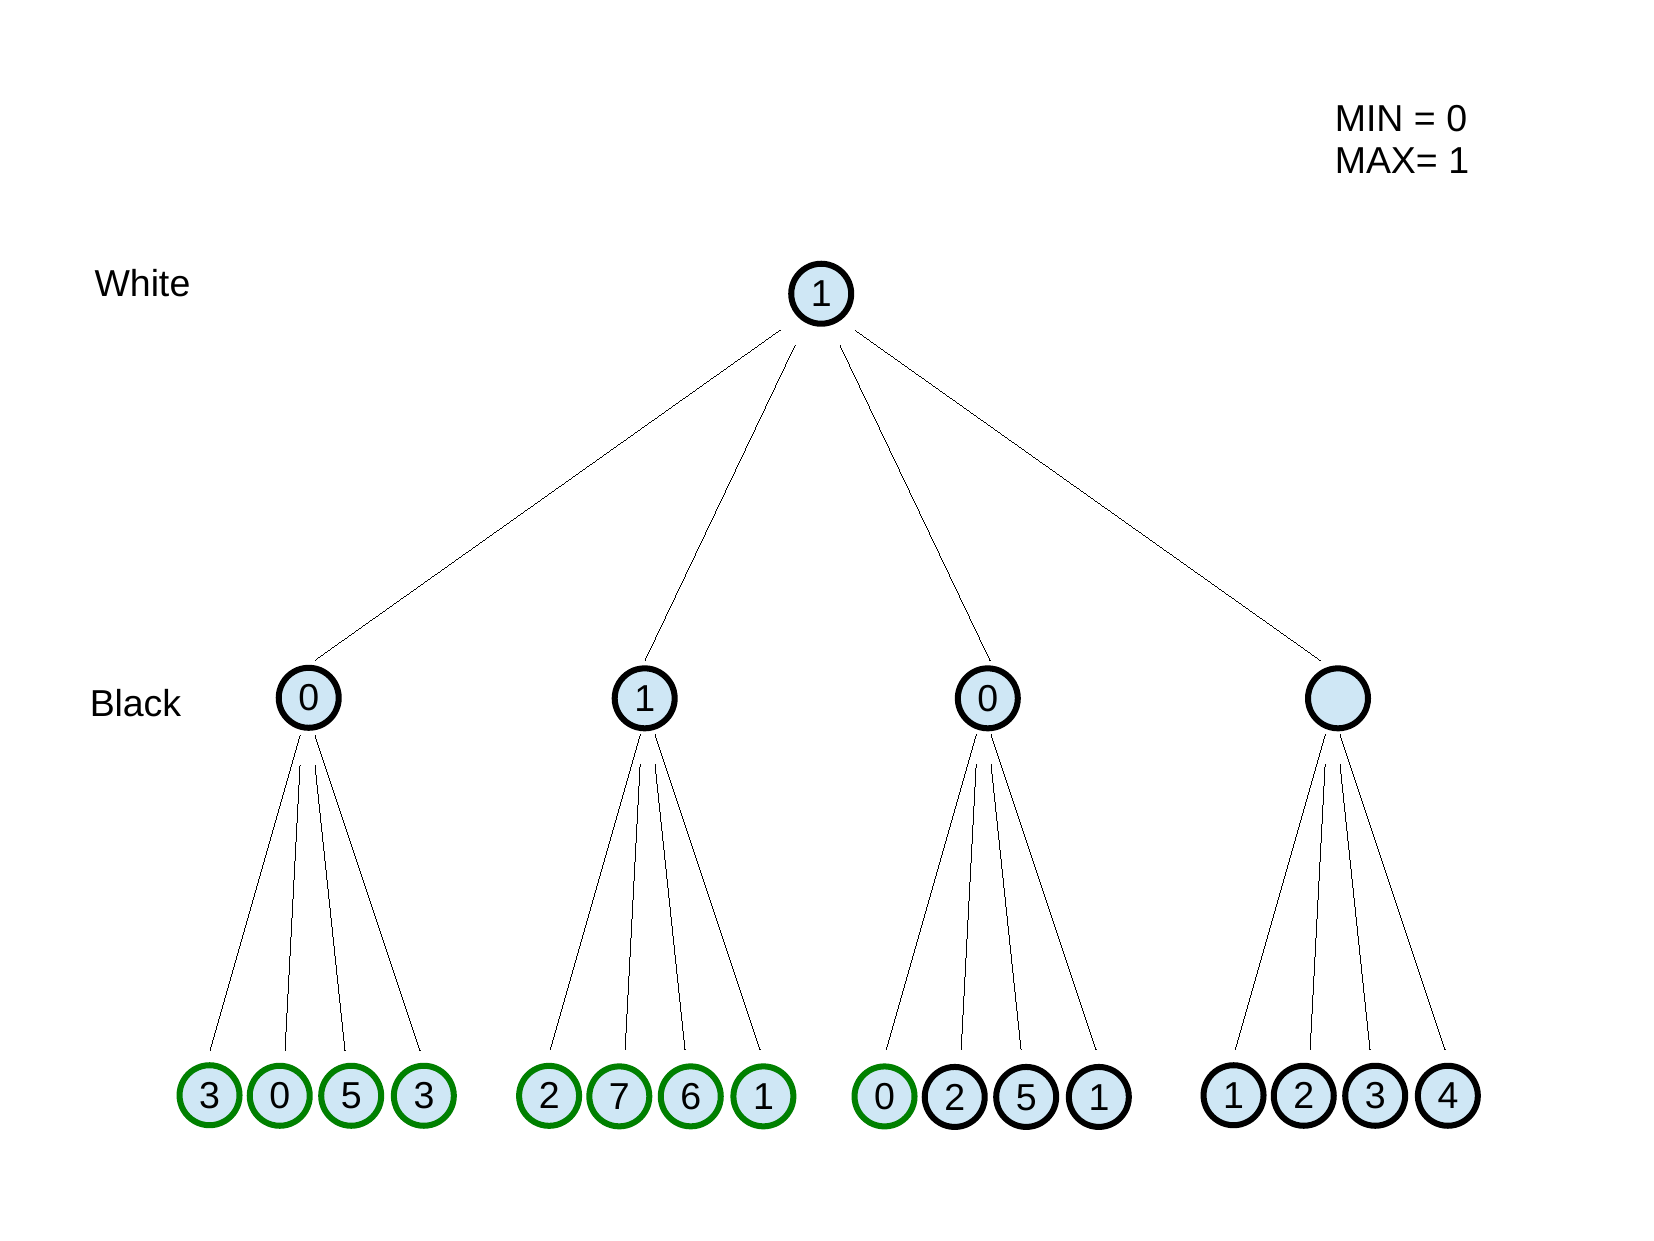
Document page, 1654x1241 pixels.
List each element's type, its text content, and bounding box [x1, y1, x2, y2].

text_box MIN = 0 MAX= 1 [1320, 90, 1484, 189]
text_box 0 [249, 1065, 310, 1126]
text_box 3 [179, 1065, 240, 1126]
text_box 0 [278, 667, 339, 728]
text_box [1308, 668, 1369, 729]
text_box 1 [1068, 1066, 1129, 1127]
text_box 1 [733, 1066, 794, 1127]
text_box 5 [321, 1065, 382, 1126]
text_box 2 [1273, 1065, 1334, 1126]
text_box 1 [791, 263, 852, 324]
text_box Black [75, 675, 197, 732]
text_box White [79, 255, 206, 312]
text_box 5 [996, 1066, 1057, 1127]
text_box 7 [589, 1066, 650, 1127]
text_box 3 [1345, 1065, 1406, 1126]
text_box 6 [660, 1066, 721, 1127]
text_box 2 [519, 1065, 580, 1126]
text_box 2 [924, 1066, 985, 1127]
text_box 4 [1417, 1065, 1478, 1126]
text_box 0 [854, 1066, 915, 1127]
text_box 3 [393, 1065, 454, 1126]
text_box 1 [1203, 1065, 1264, 1126]
text_box 1 [614, 668, 675, 729]
text_box 0 [957, 668, 1018, 729]
